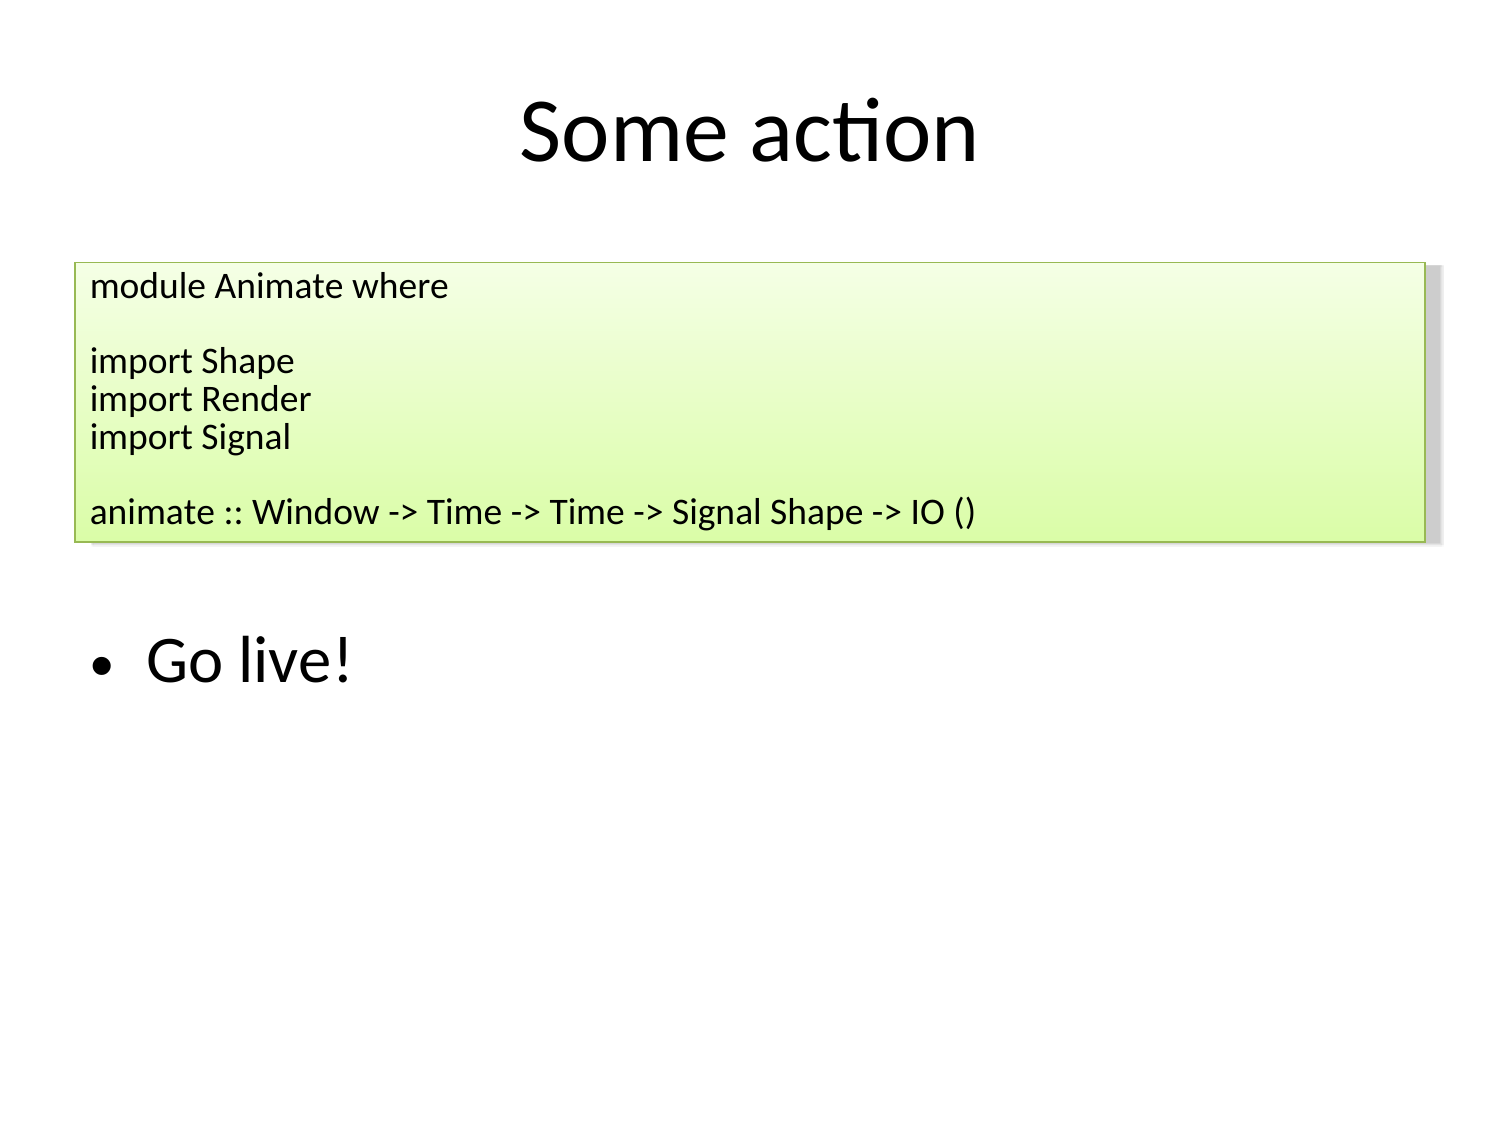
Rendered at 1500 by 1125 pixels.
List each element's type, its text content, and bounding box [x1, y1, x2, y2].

title Some action [75, 45, 1426, 233]
text_box module Animate where import Shape import Render import Signal animate :: Window -> Time -> Time -> Signal Shape -> IO () [75, 262, 1426, 543]
list Go live! [75, 624, 1426, 1006]
